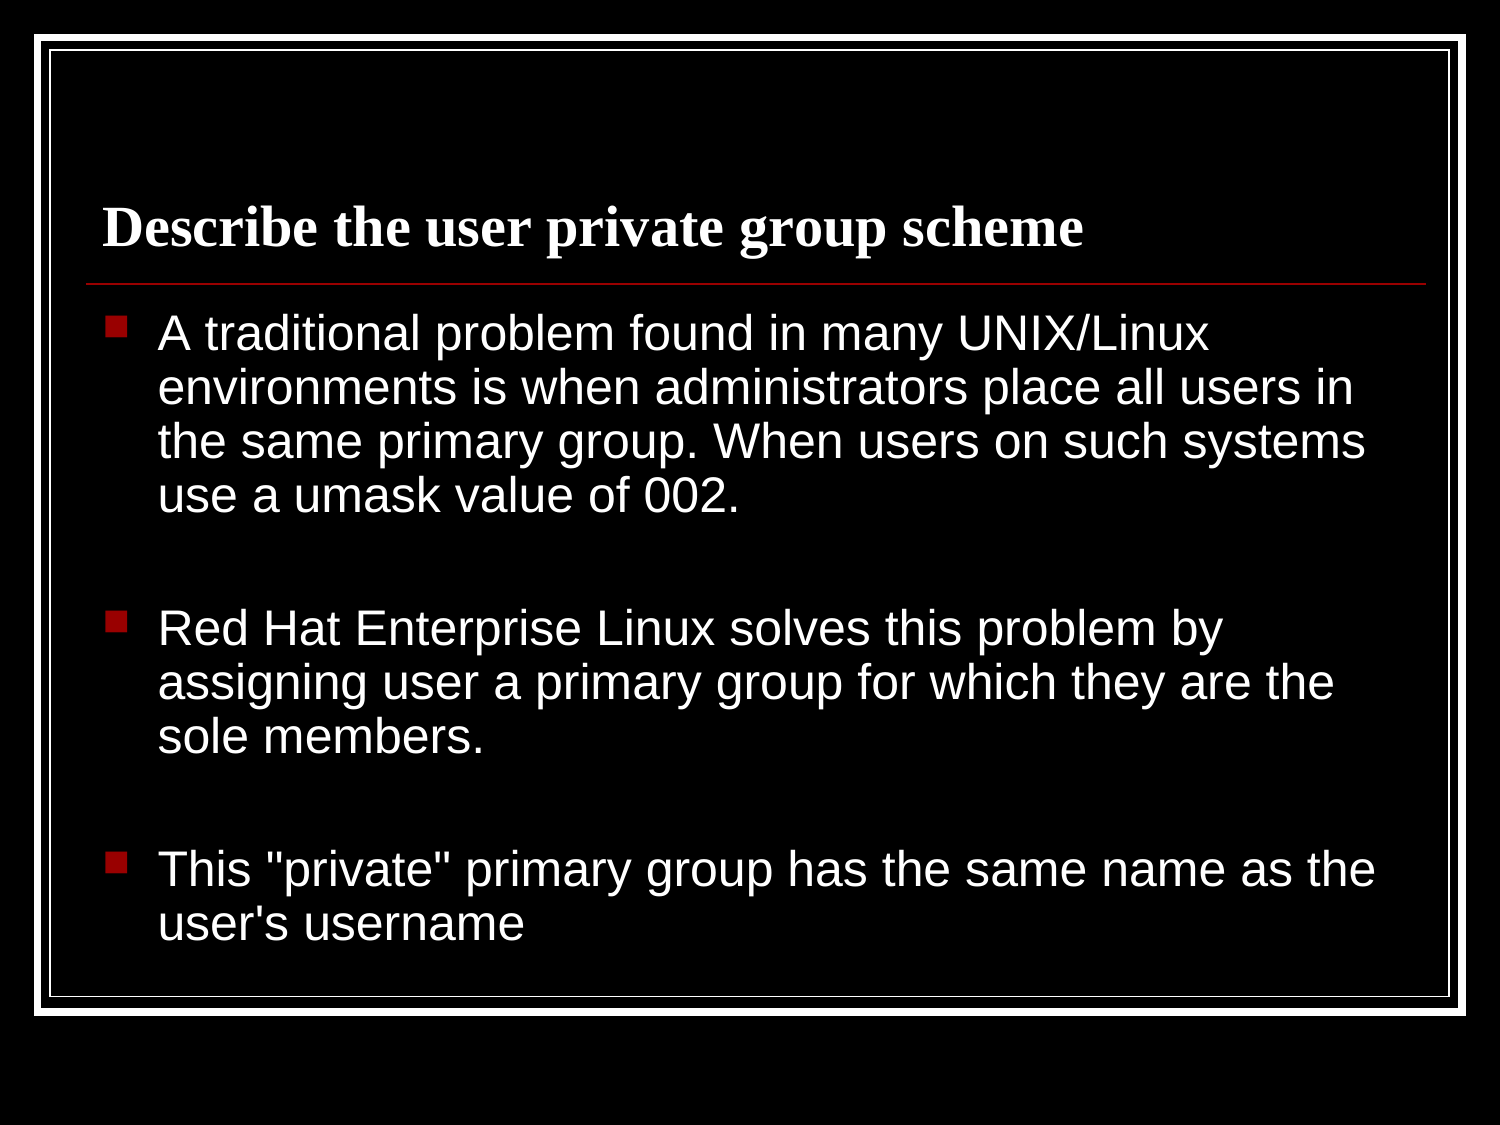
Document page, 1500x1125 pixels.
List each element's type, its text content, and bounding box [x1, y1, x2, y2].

list A traditional problem found in many UNIX/Linux environments is when administrators place all users in the same primary group. When users on such systems use a umask value of 002. Red Hat Enterprise Linux solves this problem by assigning user a primary group for which they are the sole members. This "private" primary group has the same name as the user's username [87, 299, 1426, 963]
title Describe the user private group scheme [87, 77, 1426, 266]
